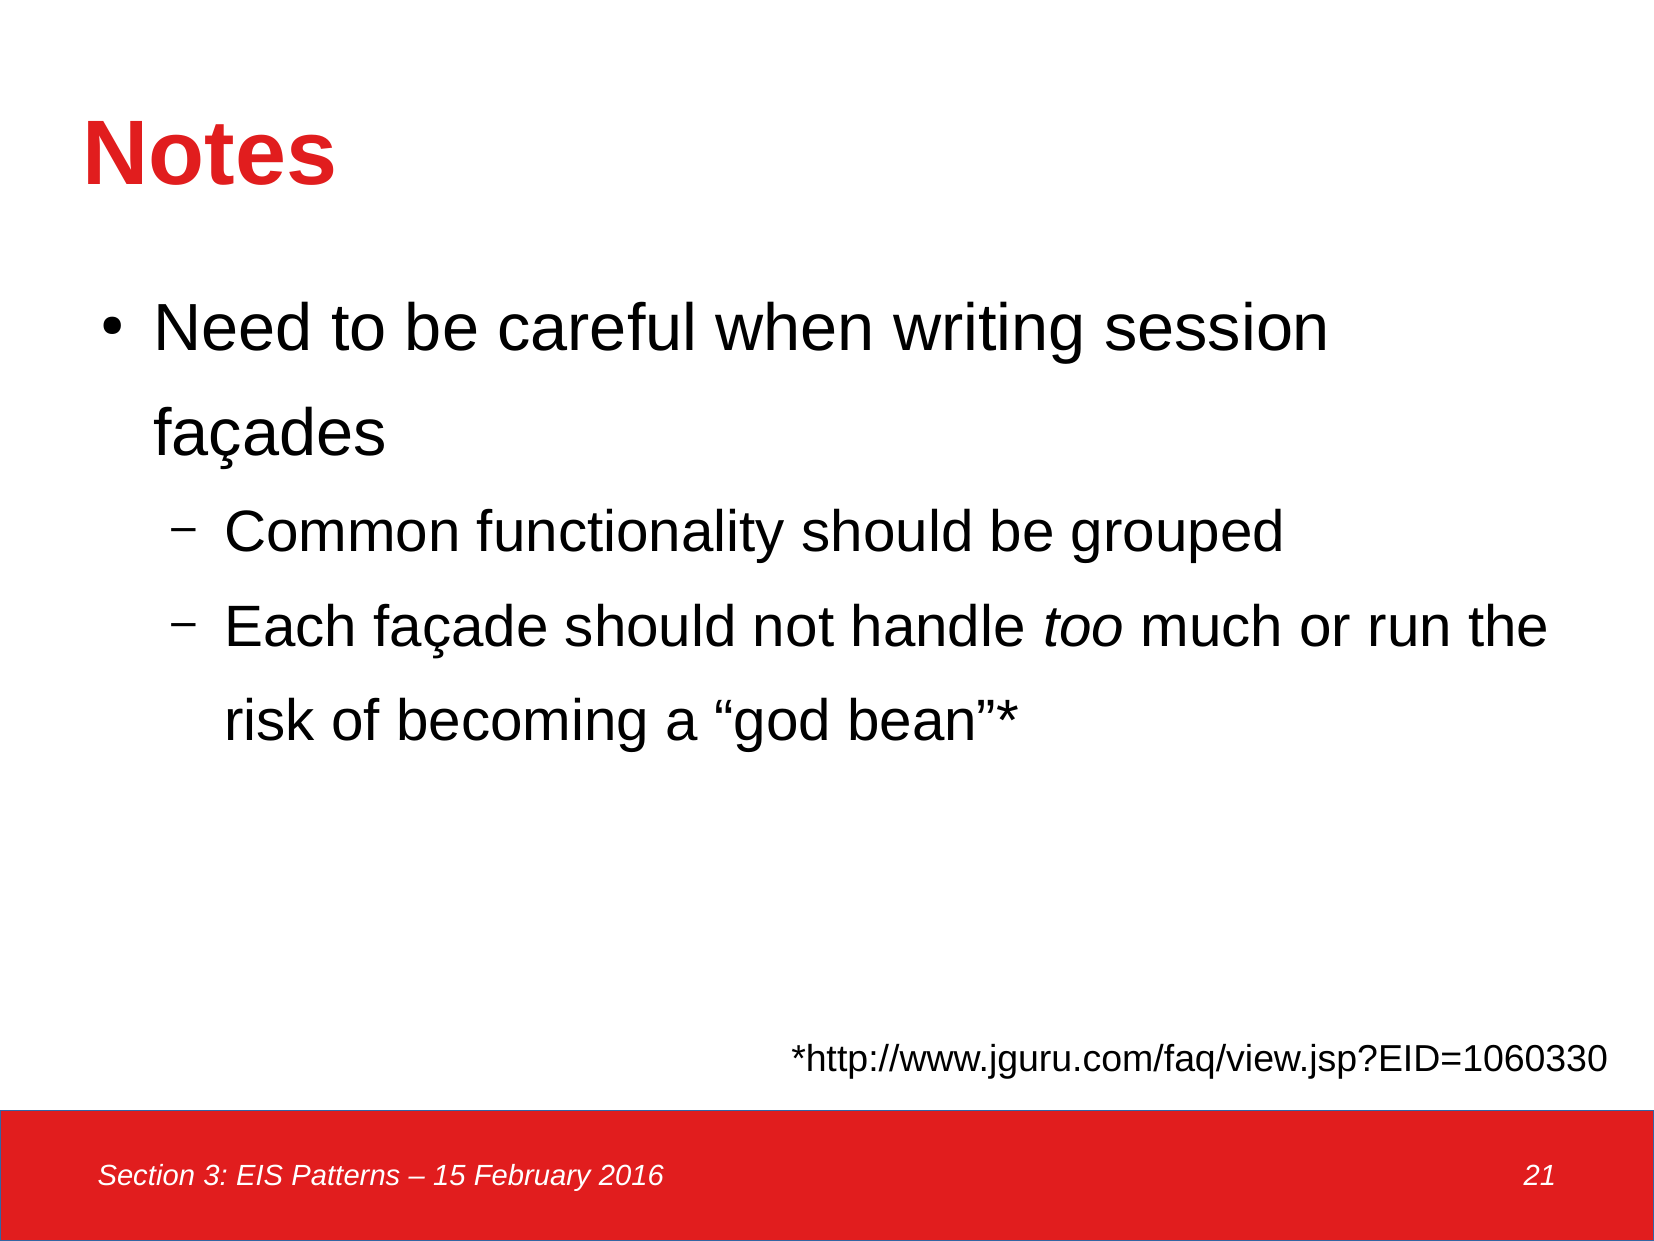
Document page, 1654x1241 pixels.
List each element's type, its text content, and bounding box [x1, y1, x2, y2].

title Notes [82, 49, 1571, 257]
list Need to be careful when writing session façades Common functionality should be grouped Each façade should not handle too much or run the risk of becoming a “god bean”* [82, 290, 1571, 1010]
text_box *http://www.jguru.com/faq/view.jsp?EID=1060330 [755, 1009, 1623, 1109]
